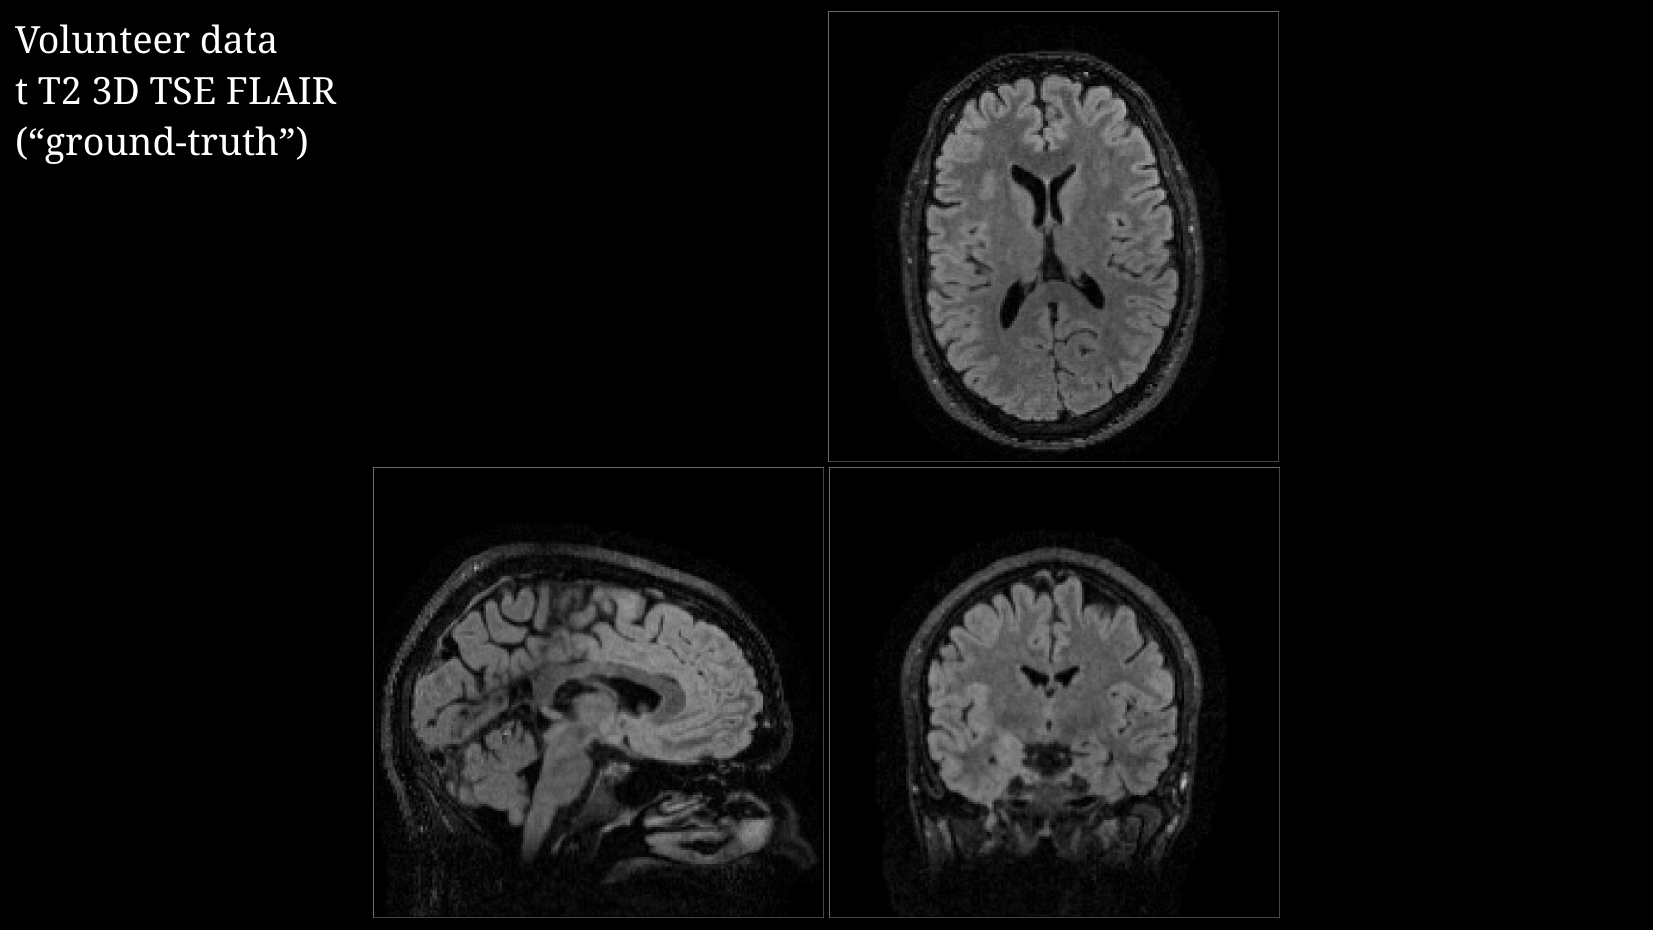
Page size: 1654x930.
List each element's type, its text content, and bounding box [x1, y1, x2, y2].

picture [829, 467, 1280, 918]
picture [828, 11, 1279, 462]
picture [373, 467, 824, 918]
title Volunteer data t T2 3D TSE FLAIR (“ground-truth”) [15, 4, 713, 176]
